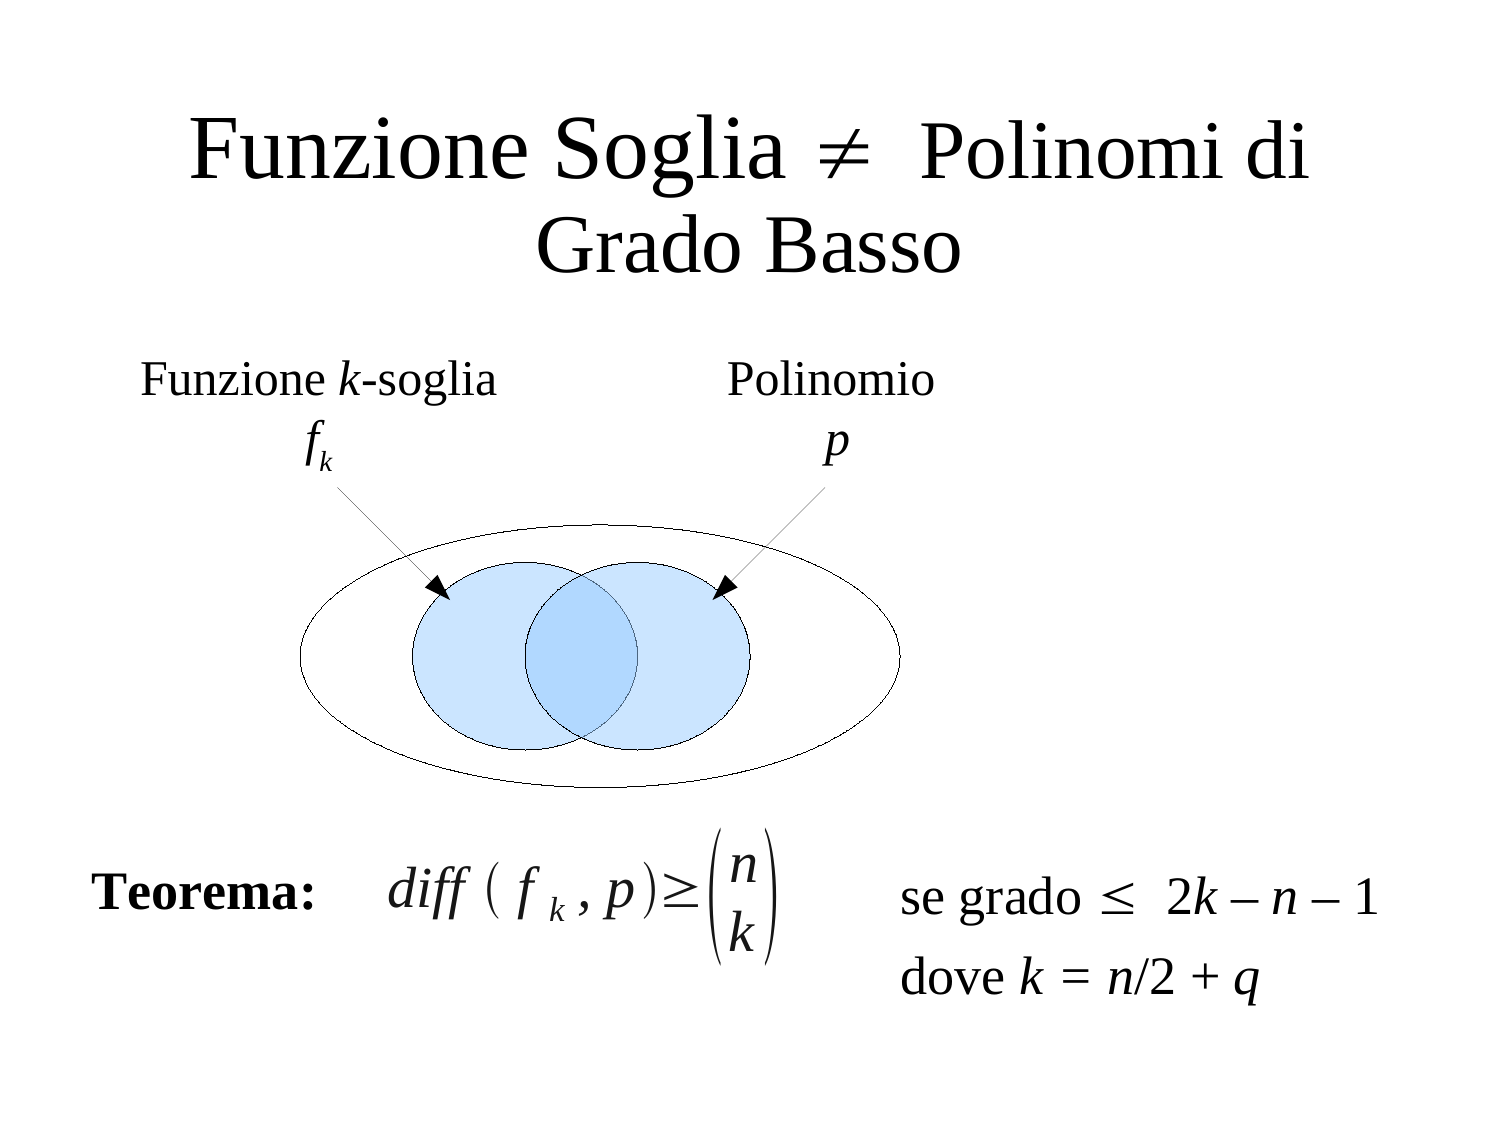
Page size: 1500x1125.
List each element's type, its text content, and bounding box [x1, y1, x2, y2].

text_box Funzione k-soglia fk [112, 337, 526, 485]
title Funzione Soglia  Polinomi di Grado Basso [112, 96, 1387, 291]
text_box Polinomio p [637, 337, 1025, 473]
text_box Teorema: [71, 847, 338, 928]
text_box [412, 562, 751, 751]
text_box se grado ≤ 2k – n – 1 [859, 852, 1422, 933]
chart [379, 825, 788, 970]
text_box dove k = n/2 + q [862, 932, 1313, 1013]
